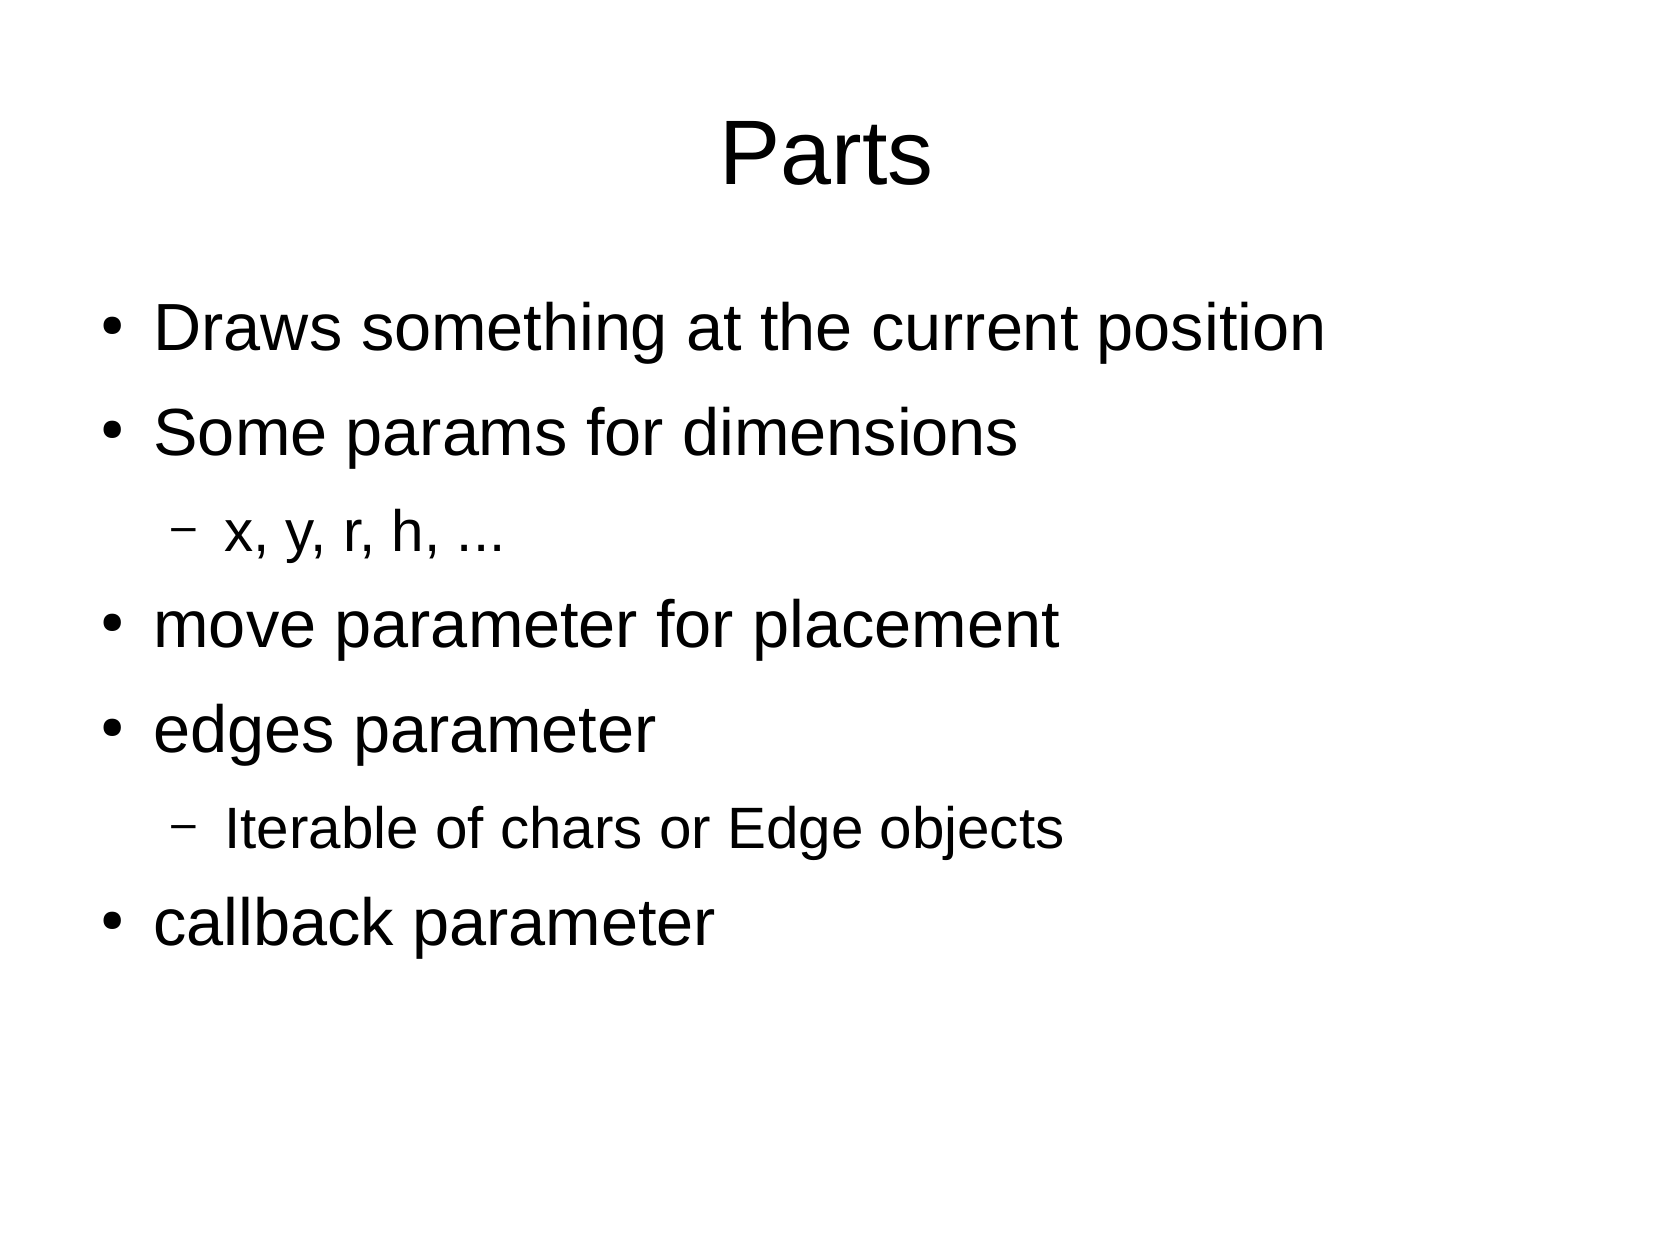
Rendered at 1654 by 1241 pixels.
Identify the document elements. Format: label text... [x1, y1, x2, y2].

list Draws something at the current position Some params for dimensions x, y, r, h, ... move parameter for placement edges parameter Iterable of chars or Edge objects callback parameter [82, 290, 1571, 1010]
title Parts [82, 49, 1571, 257]
